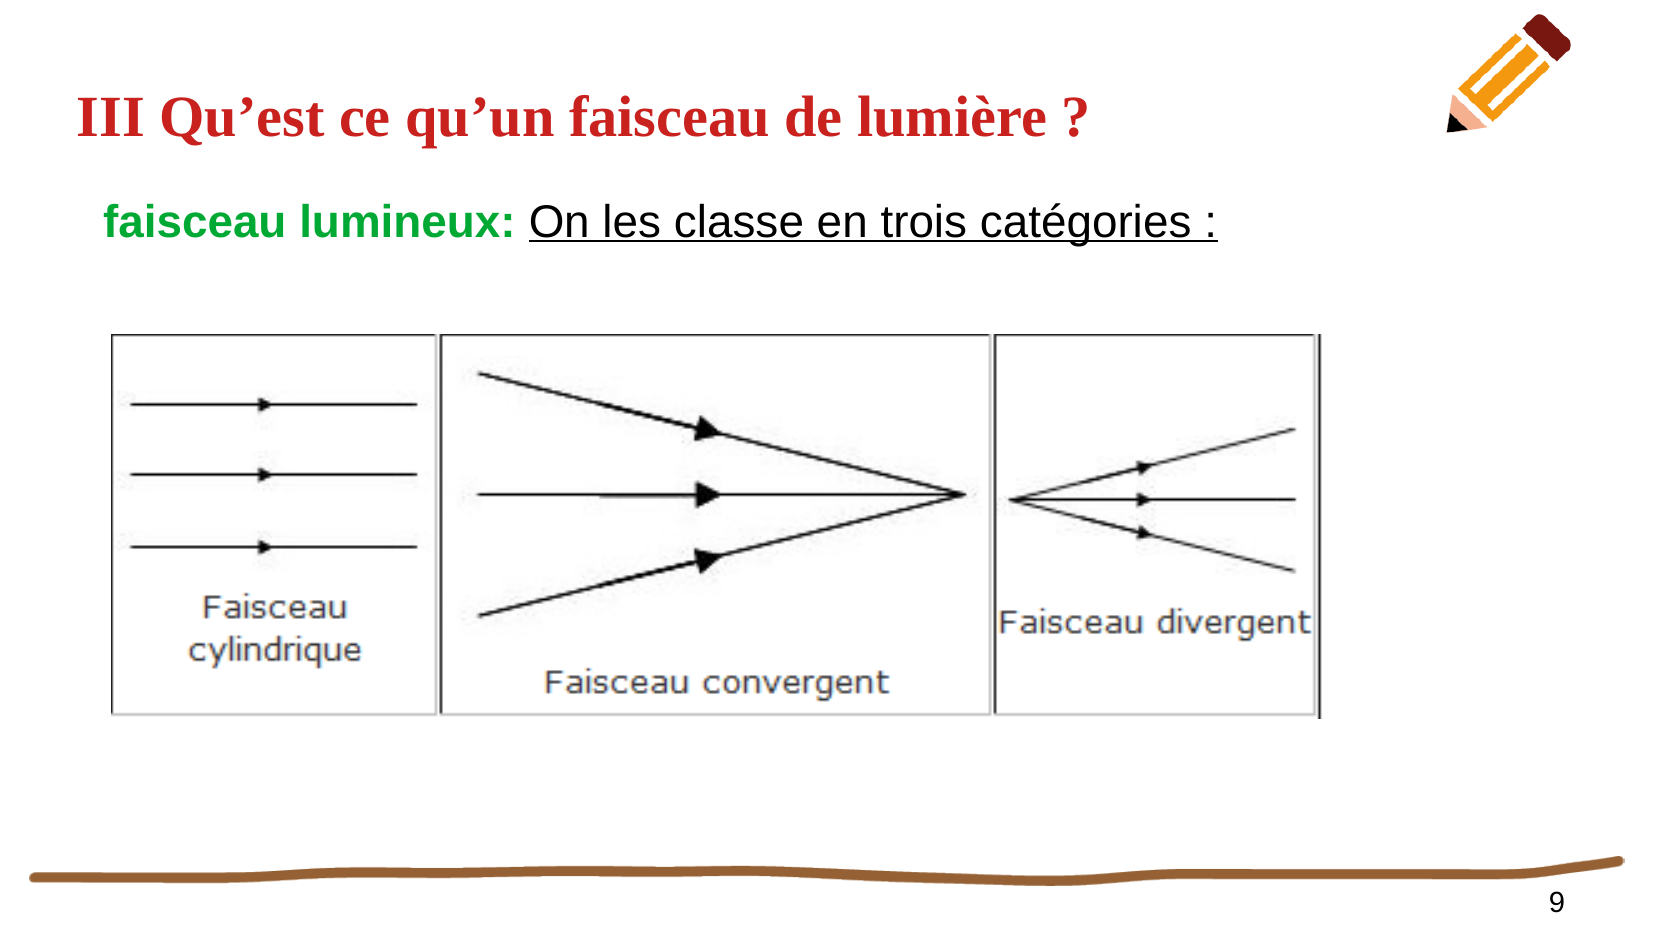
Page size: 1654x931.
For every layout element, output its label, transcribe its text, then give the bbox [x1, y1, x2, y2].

picture [111, 334, 1324, 719]
picture [29, 856, 1625, 886]
text_box faisceau lumineux: On les classe en trois catégories : [88, 188, 1233, 255]
picture [1446, 14, 1571, 133]
title III Qu’est ce qu’un faisceau de lumière ? [76, 64, 1436, 169]
